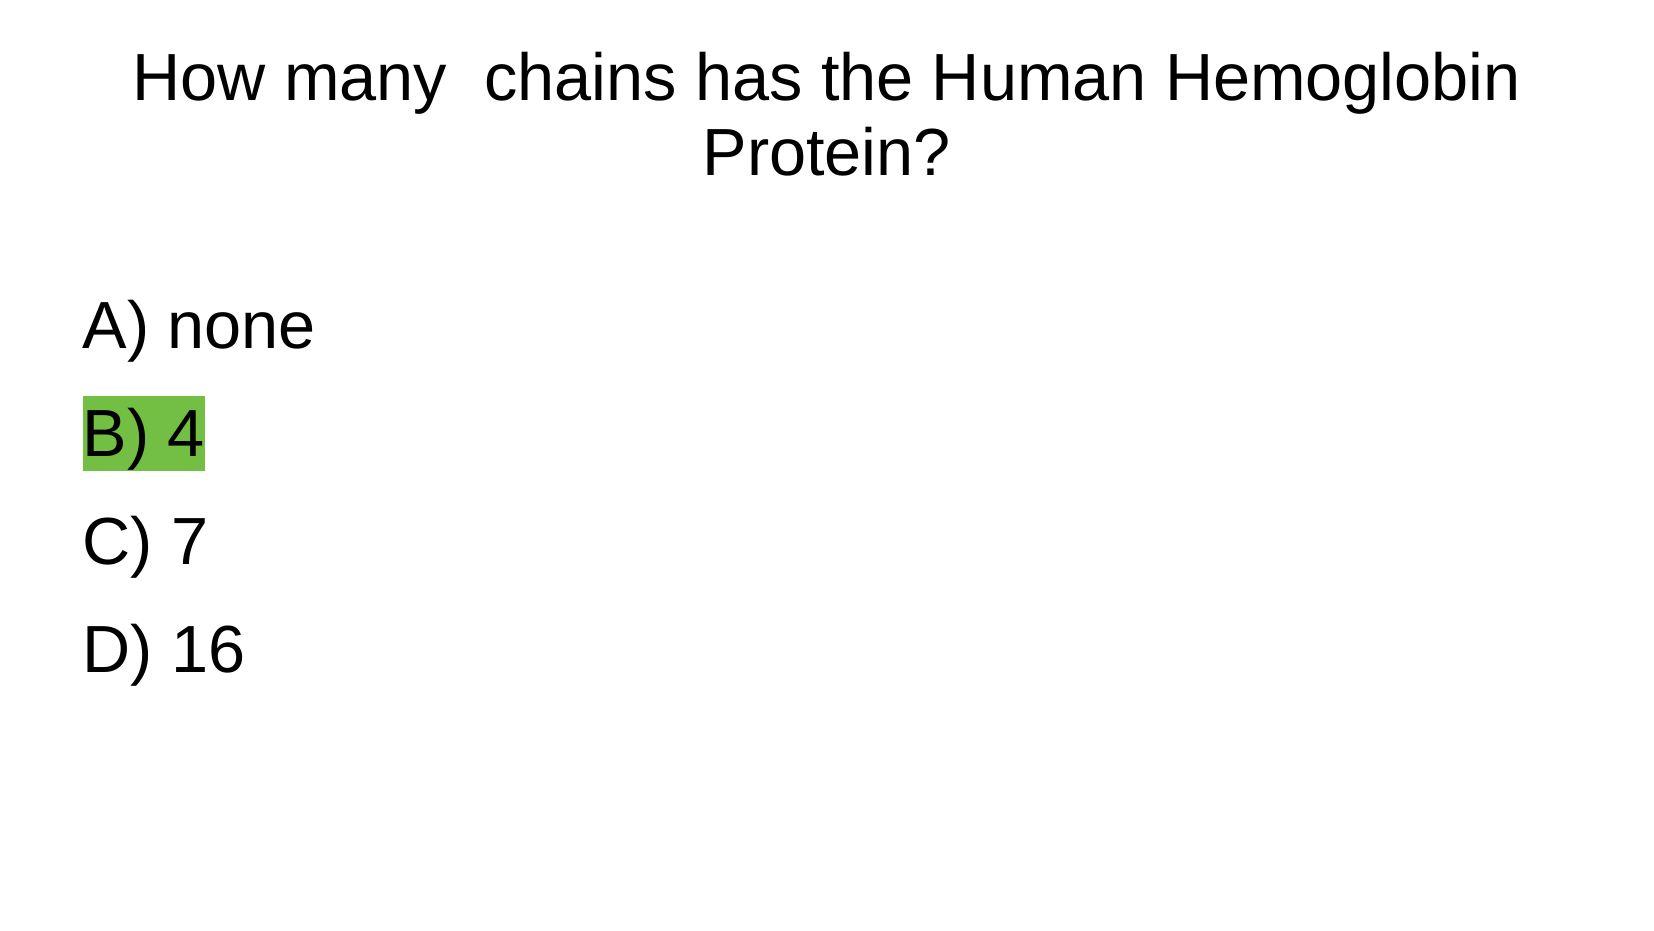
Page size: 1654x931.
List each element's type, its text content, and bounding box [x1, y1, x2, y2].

title How many chains has the Human Hemoglobin Protein? [82, 37, 1571, 193]
subtitle none 4 7 16 [82, 217, 1571, 758]
